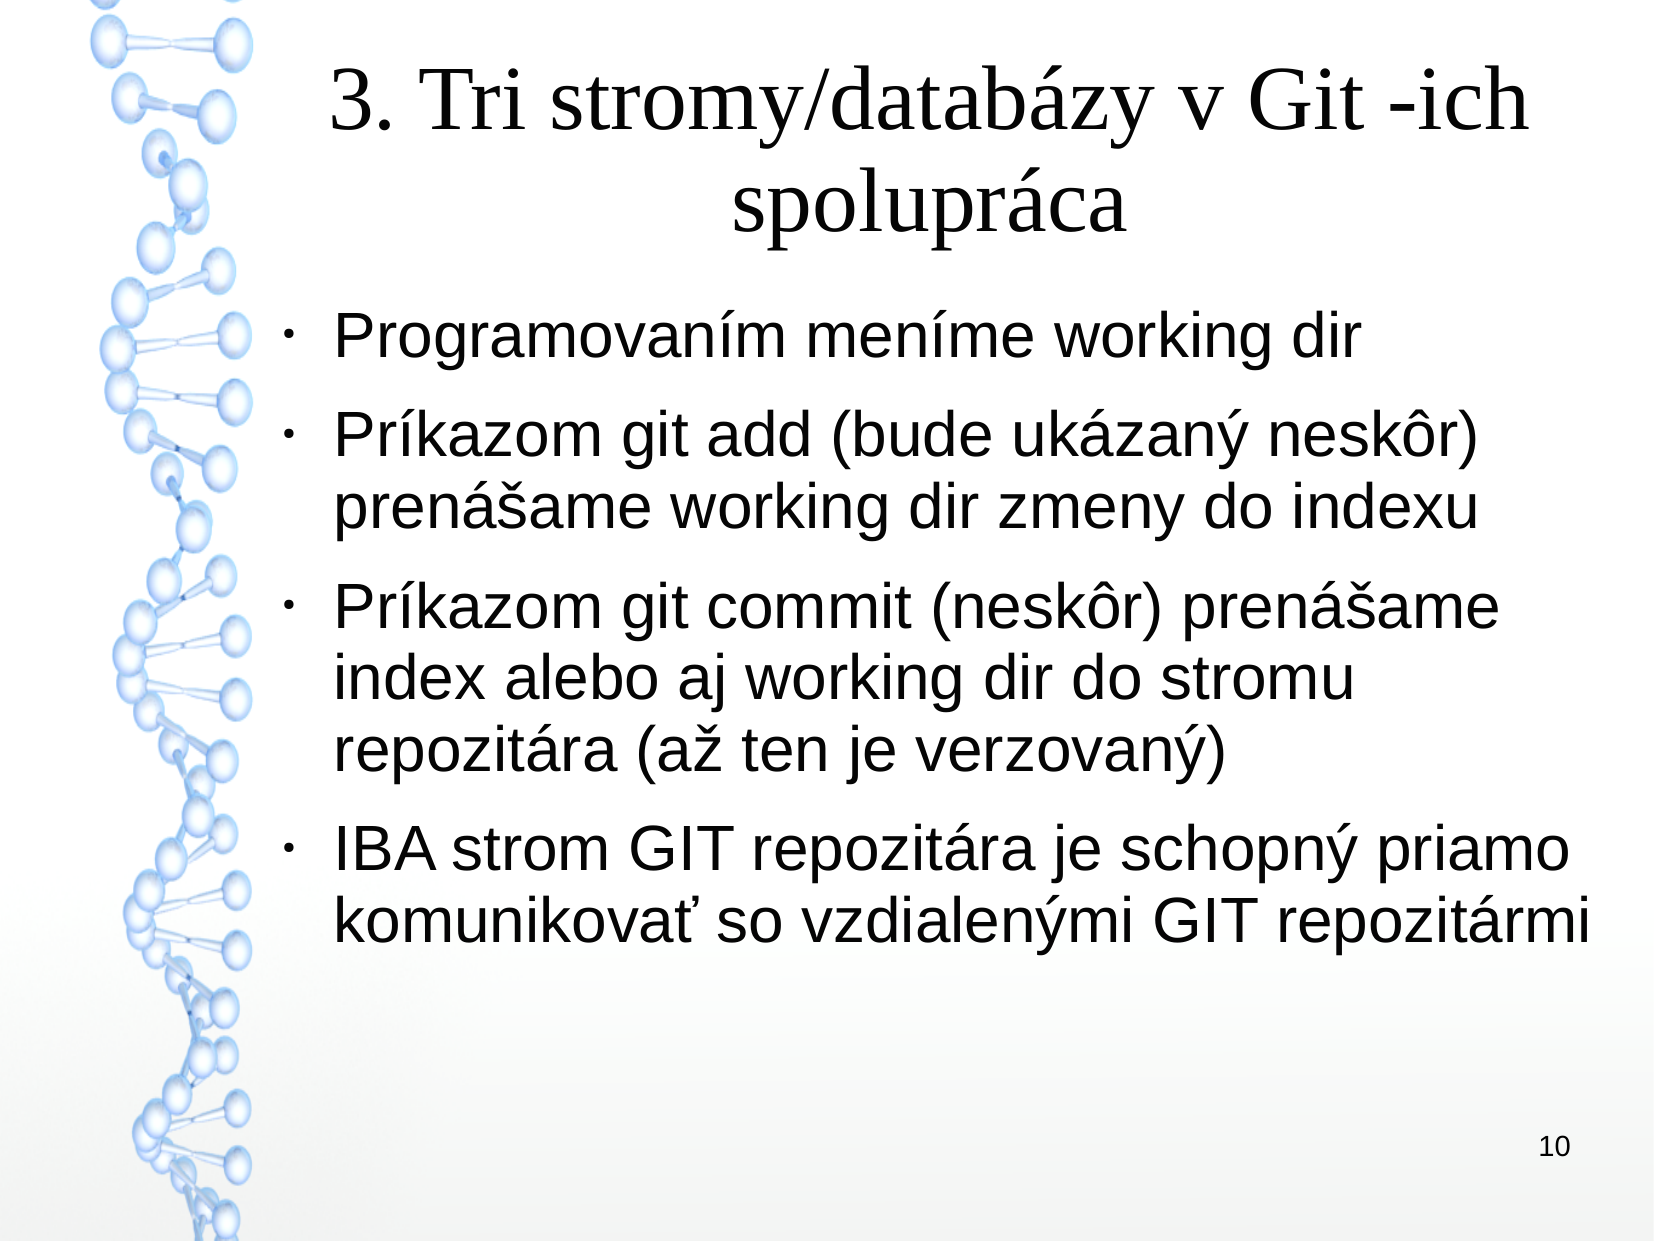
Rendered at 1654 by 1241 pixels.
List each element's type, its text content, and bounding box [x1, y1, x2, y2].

list Programovaním meníme working dir Príkazom git add (bude ukázaný neskôr) prenášame working dir zmeny do indexu Príkazom git commit (neskôr) prenášame index alebo aj working dir do stromu repozitára (až ten je verzovaný) IBA strom GIT repozitára je schopný priamo komunikovať so vzdialenými GIT repozitármi [265, 299, 1595, 1019]
title 3. Tri stromy/databázy v Git -ich spolupráca [265, 47, 1595, 252]
picture [0, 0, 1654, 1241]
